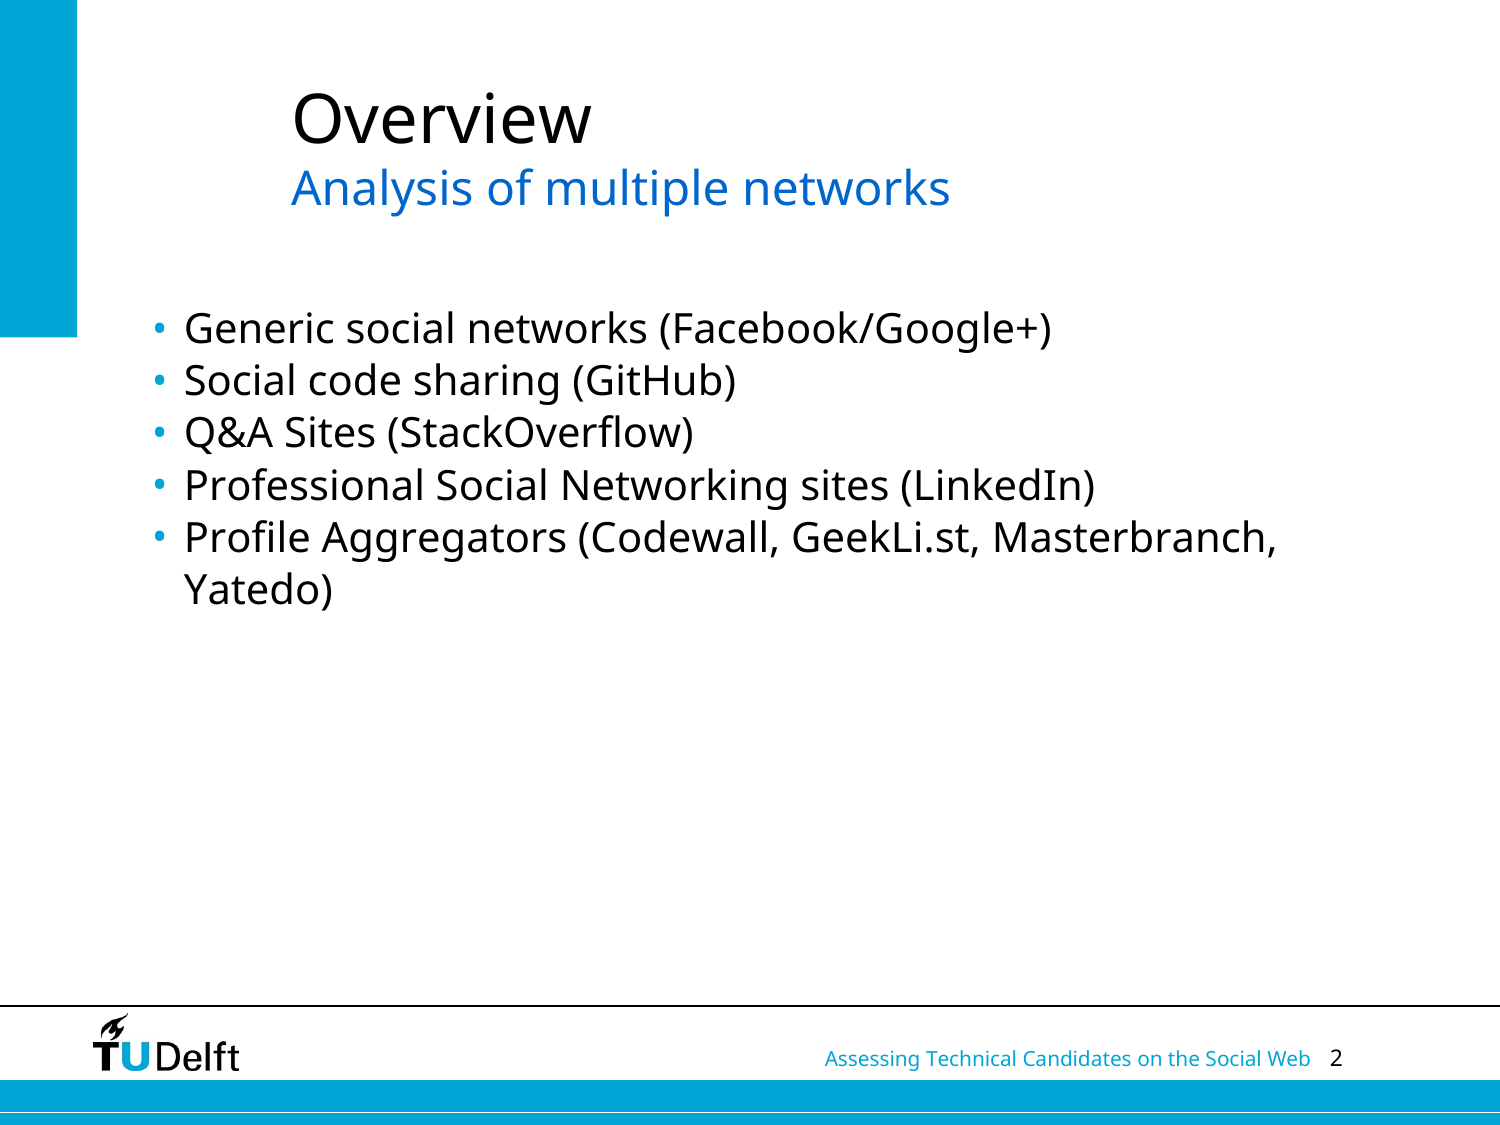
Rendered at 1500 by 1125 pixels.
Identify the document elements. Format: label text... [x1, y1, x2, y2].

list Generic social networks (Facebook/Google+) Social code sharing (GitHub) Q&A Sites (StackOverflow) Professional Social Networking sites (LinkedIn) Profile Aggregators (Codewall, GeekLi.st, Masterbranch, Yatedo) [151, 299, 1323, 953]
picture [93, 1013, 239, 1071]
title Overview Analysis of multiple networks [150, 74, 1326, 280]
